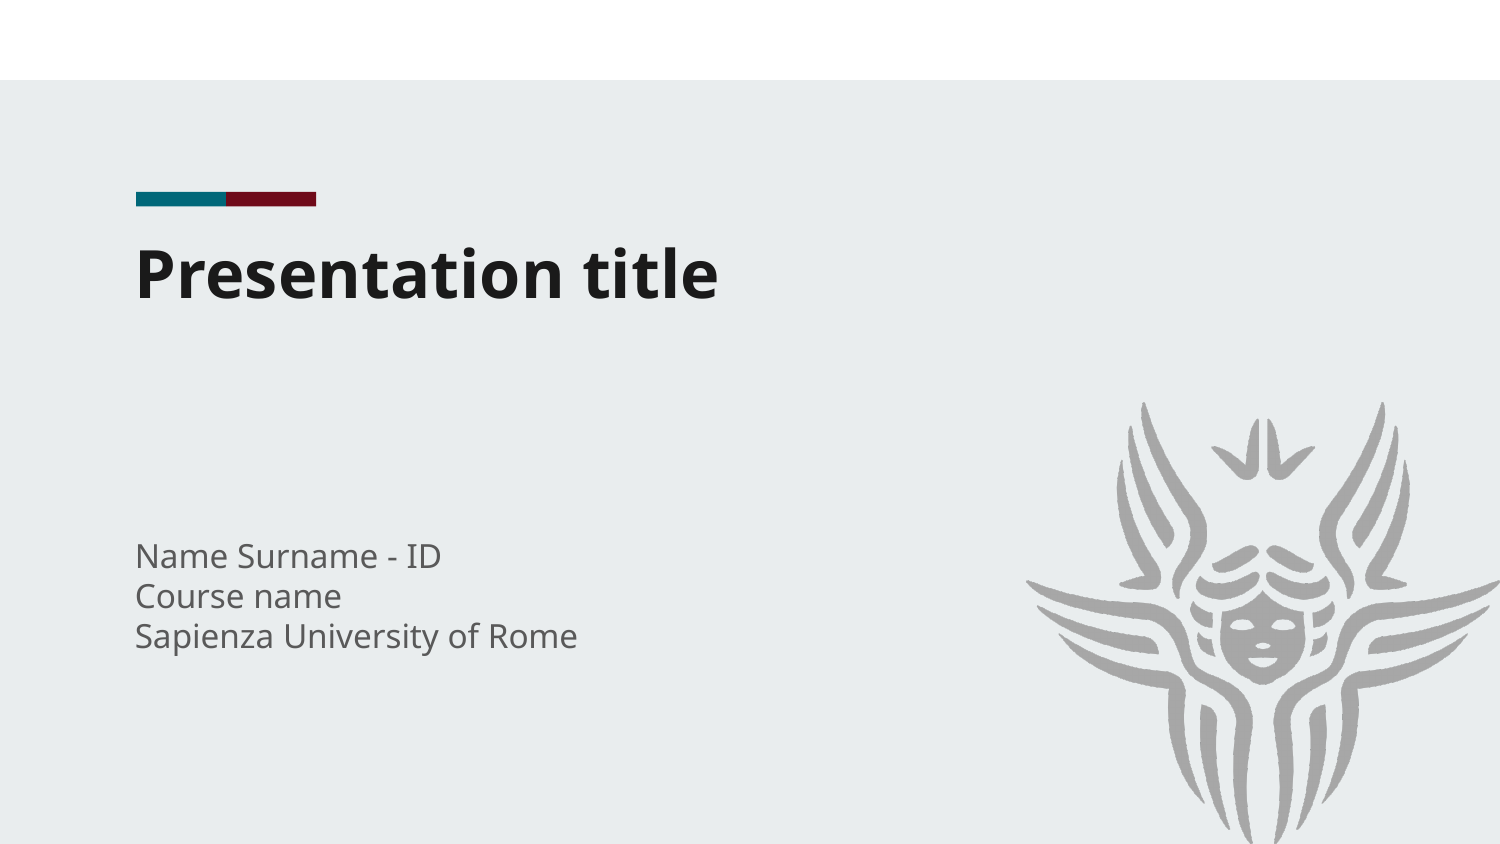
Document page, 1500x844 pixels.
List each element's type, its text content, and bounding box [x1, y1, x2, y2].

subtitle Name Surname - ID Course name Sapienza University of Rome [119, 520, 1381, 656]
title Presentation title [119, 216, 1381, 490]
picture [1026, 402, 1500, 844]
